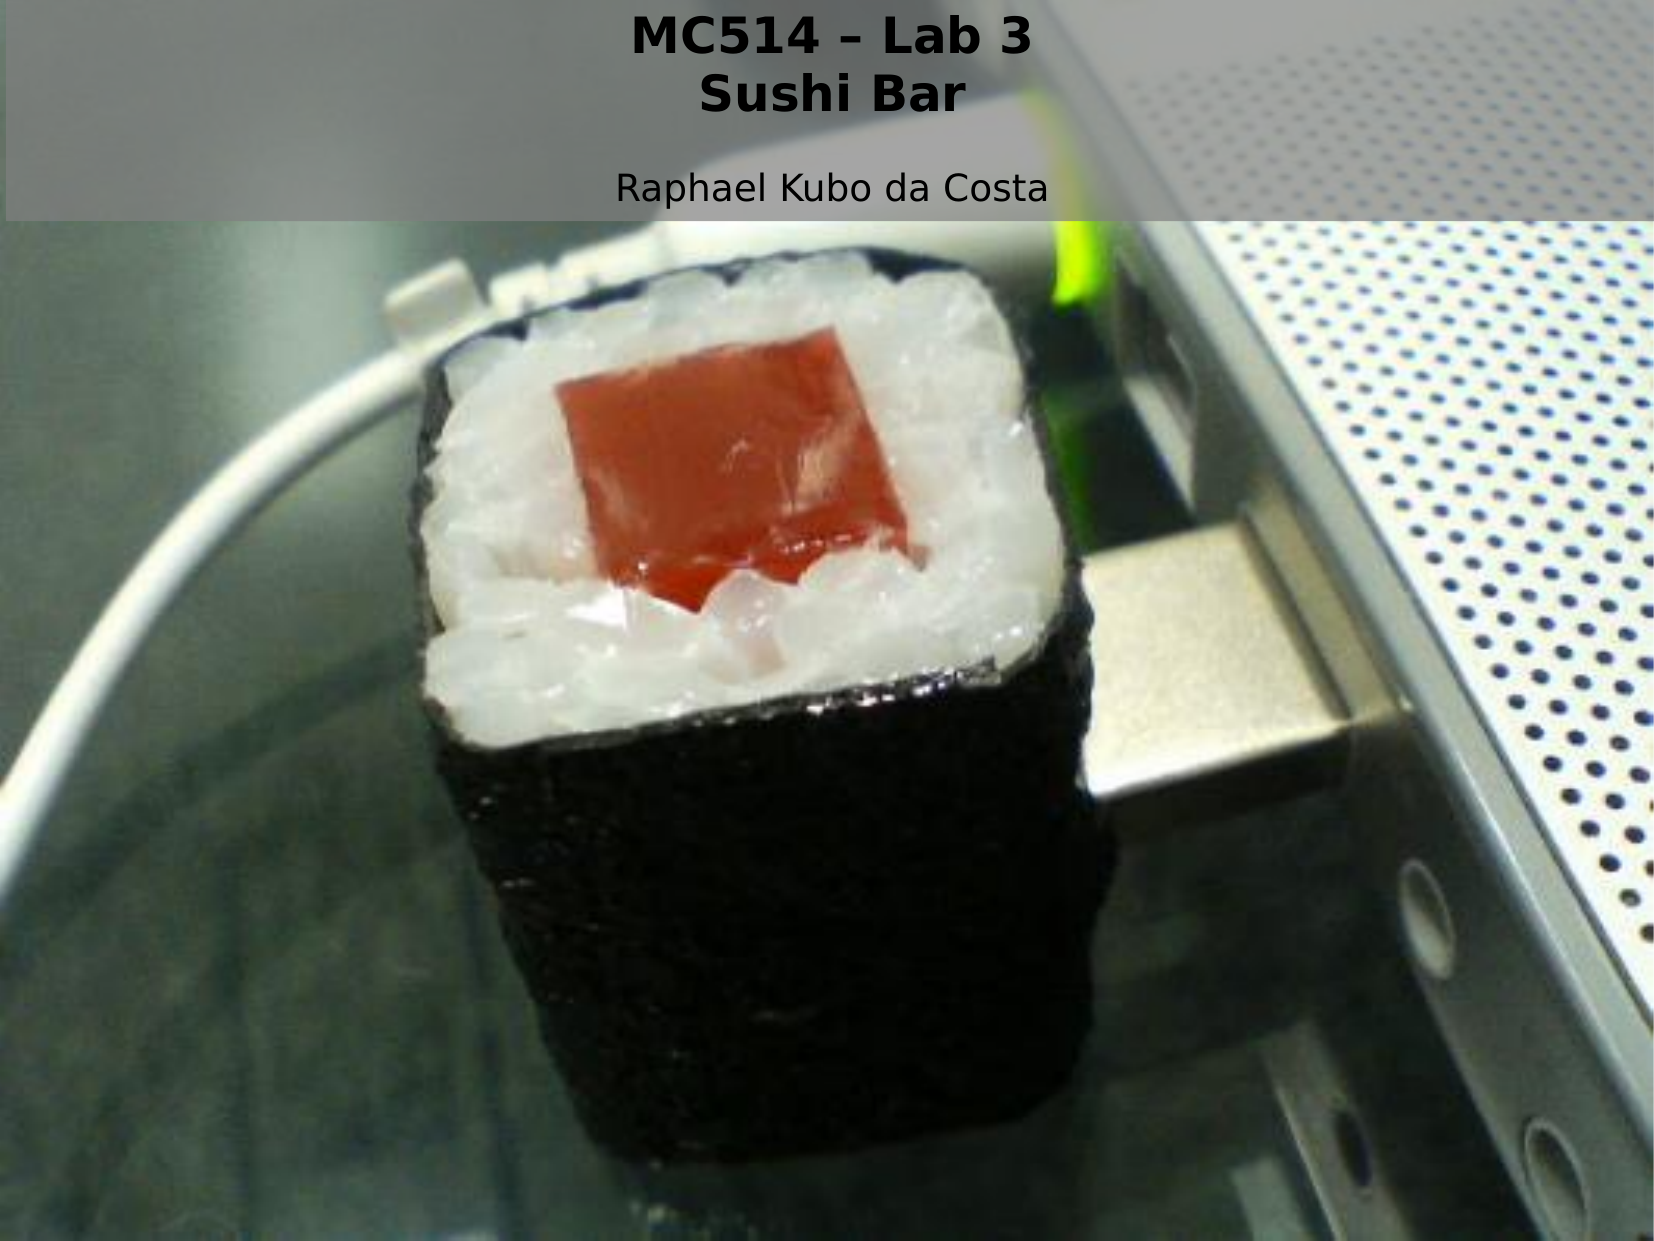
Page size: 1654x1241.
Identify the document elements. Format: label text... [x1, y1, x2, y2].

picture [0, 0, 1654, 1241]
text_box MC514 – Lab 3 Sushi Bar Raphael Kubo da Costa [5, 0, 1654, 222]
